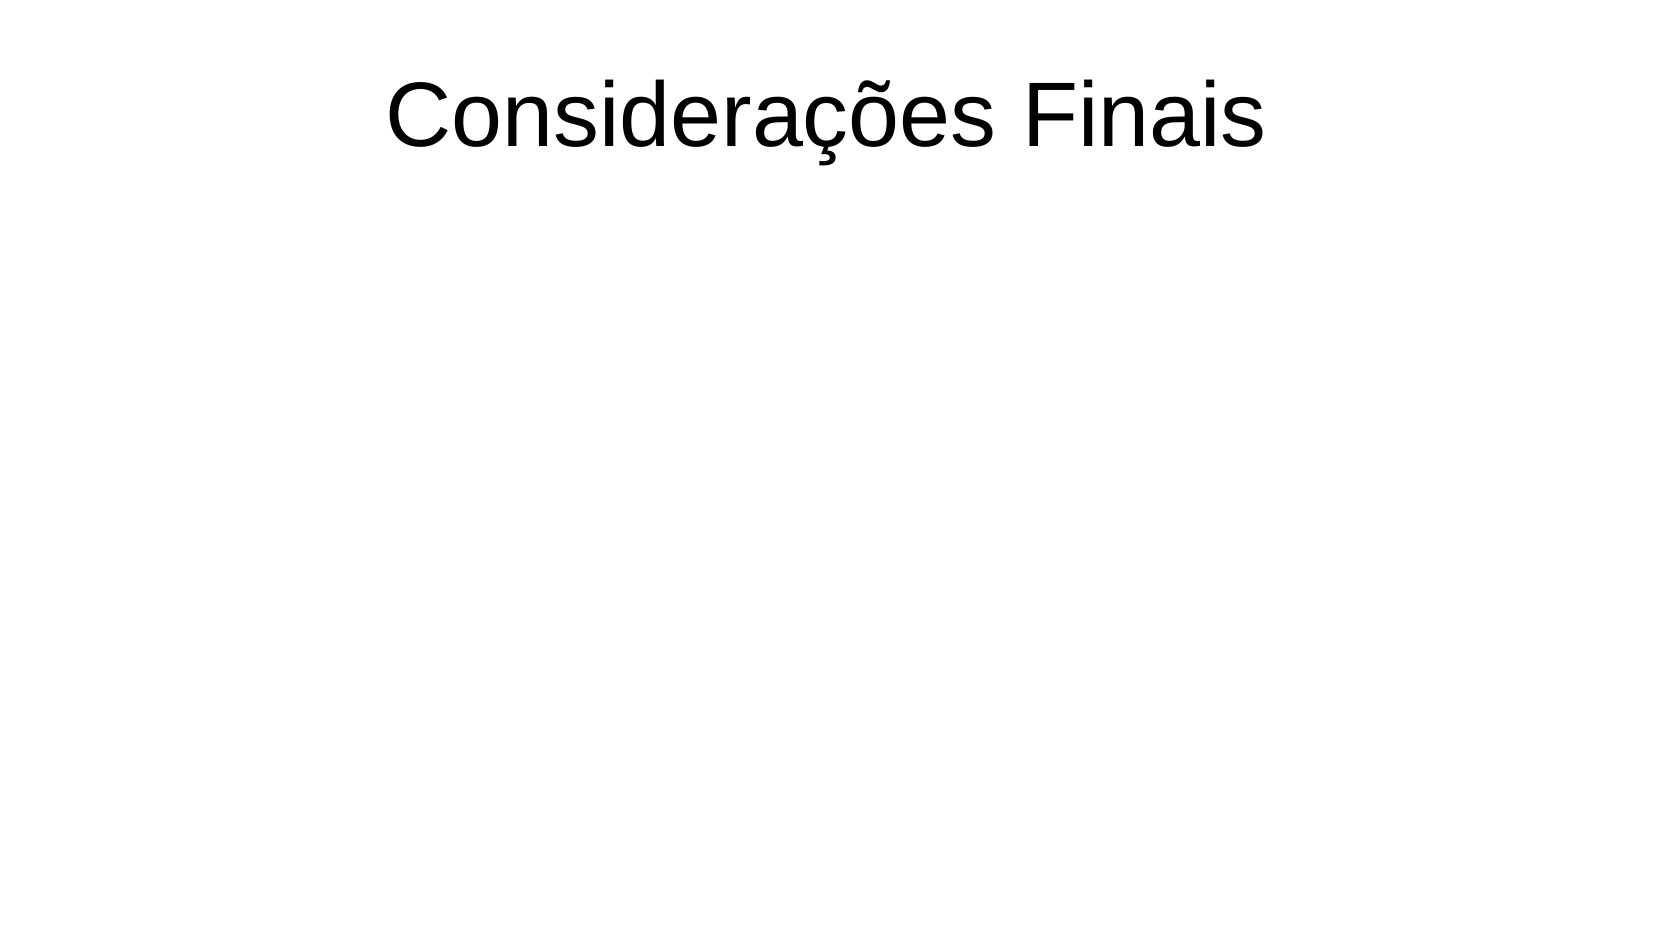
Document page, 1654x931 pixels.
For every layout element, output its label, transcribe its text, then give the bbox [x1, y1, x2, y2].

title Considerações Finais [82, 37, 1571, 193]
